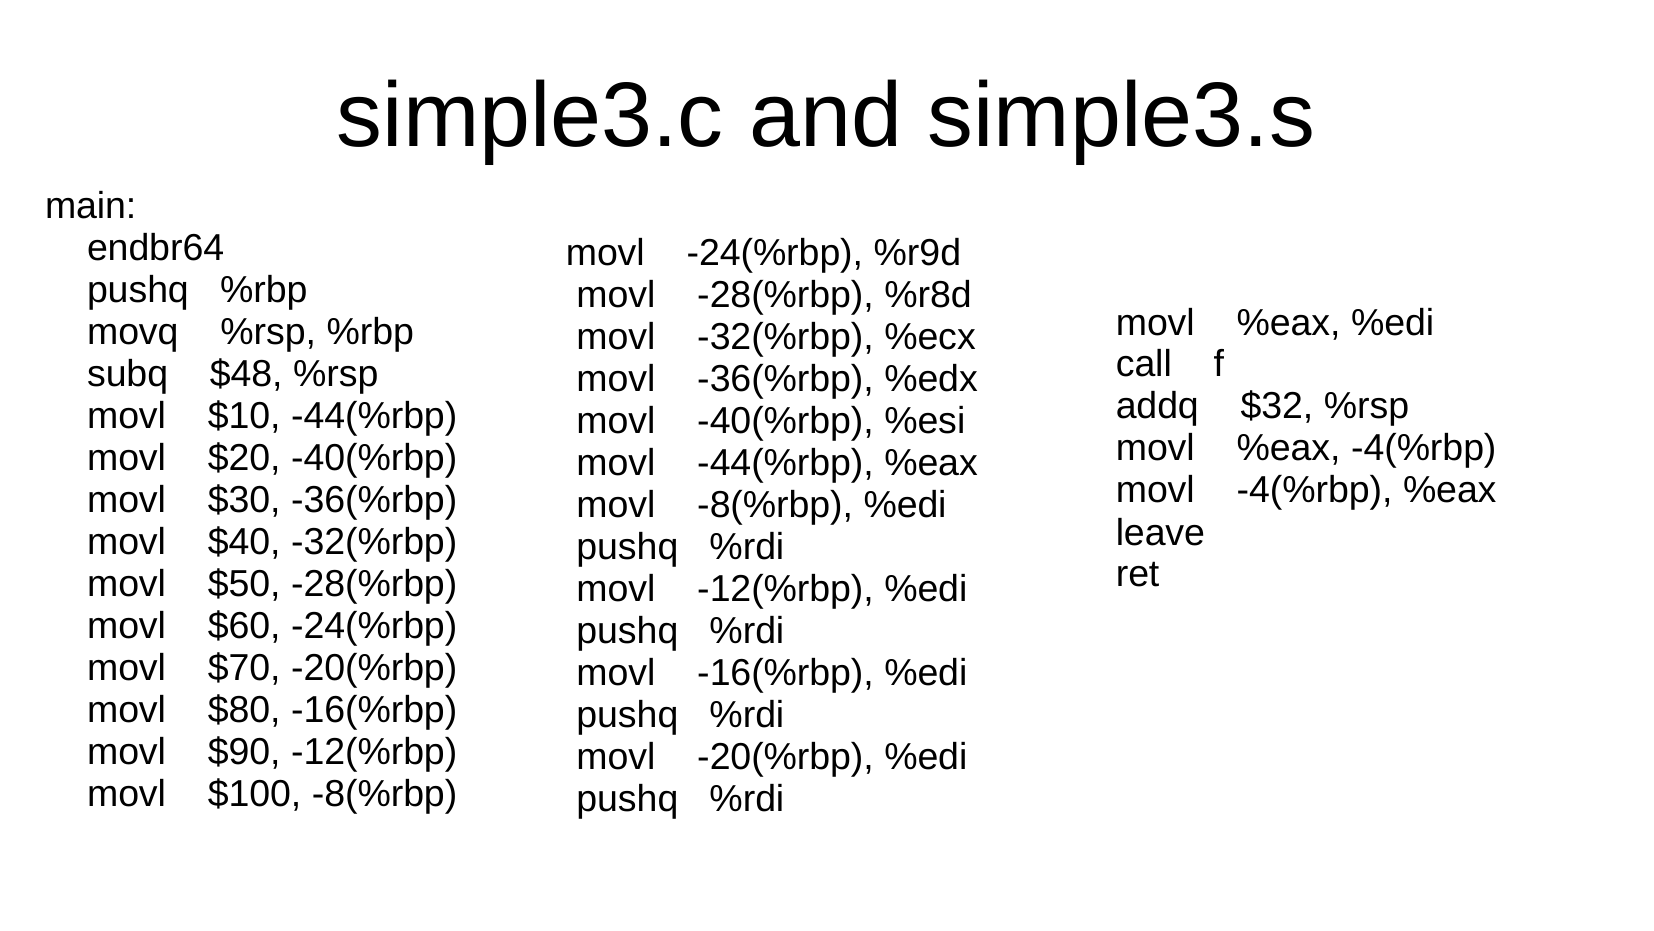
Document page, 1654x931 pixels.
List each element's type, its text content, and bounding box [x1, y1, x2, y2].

text_box main: endbr64 pushq %rbp movq %rsp, %rbp subq $48, %rsp movl $10, -44(%rbp) movl $20, -40(%rbp) movl $30, -36(%rbp) movl $40, -32(%rbp) movl $50, -28(%rbp) movl $60, -24(%rbp) movl $70, -20(%rbp) movl $80, -16(%rbp) movl $90, -12(%rbp) movl $100, -8(%rbp) [30, 177, 473, 822]
title simple3.c and simple3.s [82, 37, 1571, 193]
text_box movl -24(%rbp), %r9d movl -28(%rbp), %r8d movl -32(%rbp), %ecx movl -36(%rbp), %edx movl -40(%rbp), %esi movl -44(%rbp), %eax movl -8(%rbp), %edi pushq %rdi movl -12(%rbp), %edi pushq %rdi movl -16(%rbp), %edi pushq %rdi movl -20(%rbp), %edi pushq %rdi [519, 224, 994, 828]
text_box movl %eax, %edi call f addq $32, %rsp movl %eax, -4(%rbp) movl -4(%rbp), %eax leave ret [1059, 293, 1512, 603]
